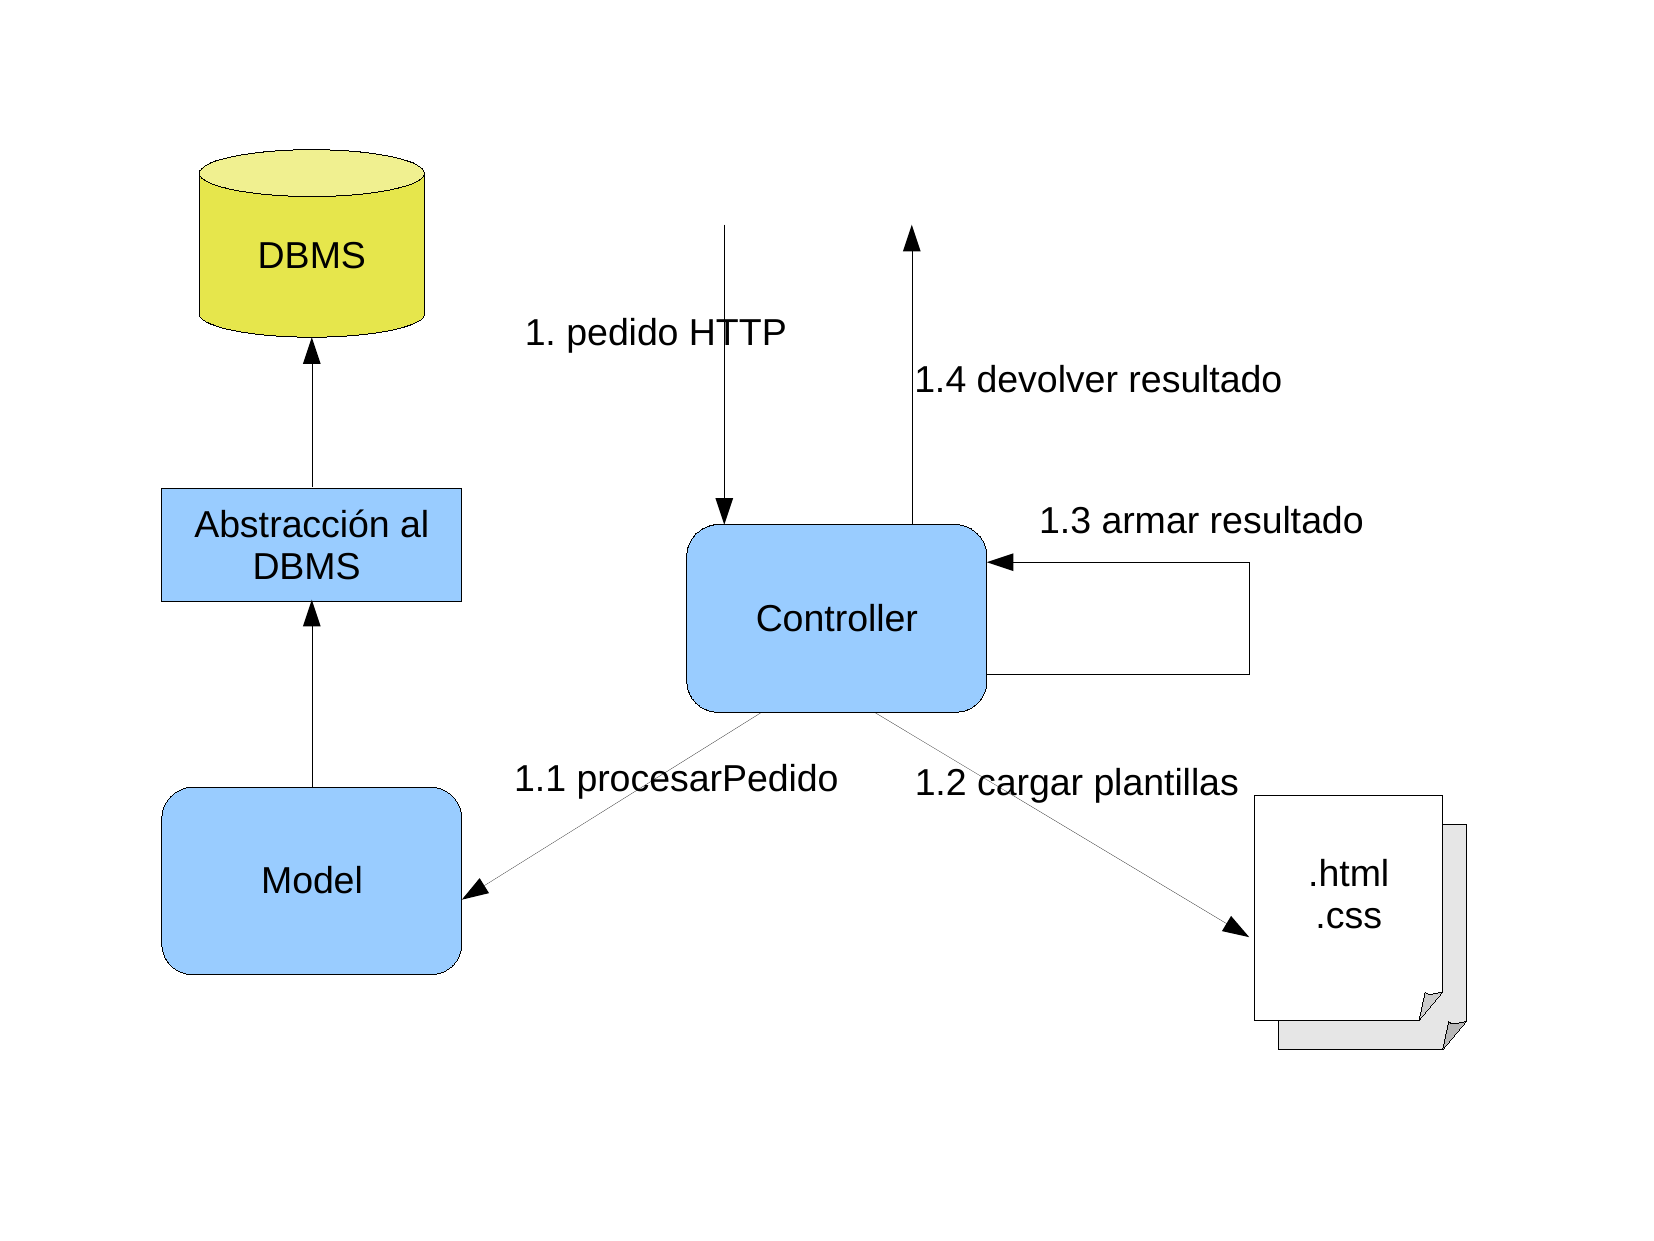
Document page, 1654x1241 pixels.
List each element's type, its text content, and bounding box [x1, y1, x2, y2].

text_box Abstracción al DBMS [161, 488, 462, 602]
text_box [1278, 824, 1467, 1050]
text_box .html .css [1254, 795, 1443, 1021]
text_box Model [161, 787, 462, 975]
text_box Controller [686, 524, 987, 713]
text_box 1.3 armar resultado [1024, 491, 1376, 563]
text_box 1.1 procesarPedido [499, 749, 857, 821]
text_box 1.4 devolver resultado [899, 351, 1304, 423]
text_box 1. pedido HTTP [509, 304, 800, 375]
text_box 1.2 cargar plantillas [900, 754, 1252, 825]
text_box DBMS [199, 175, 425, 338]
